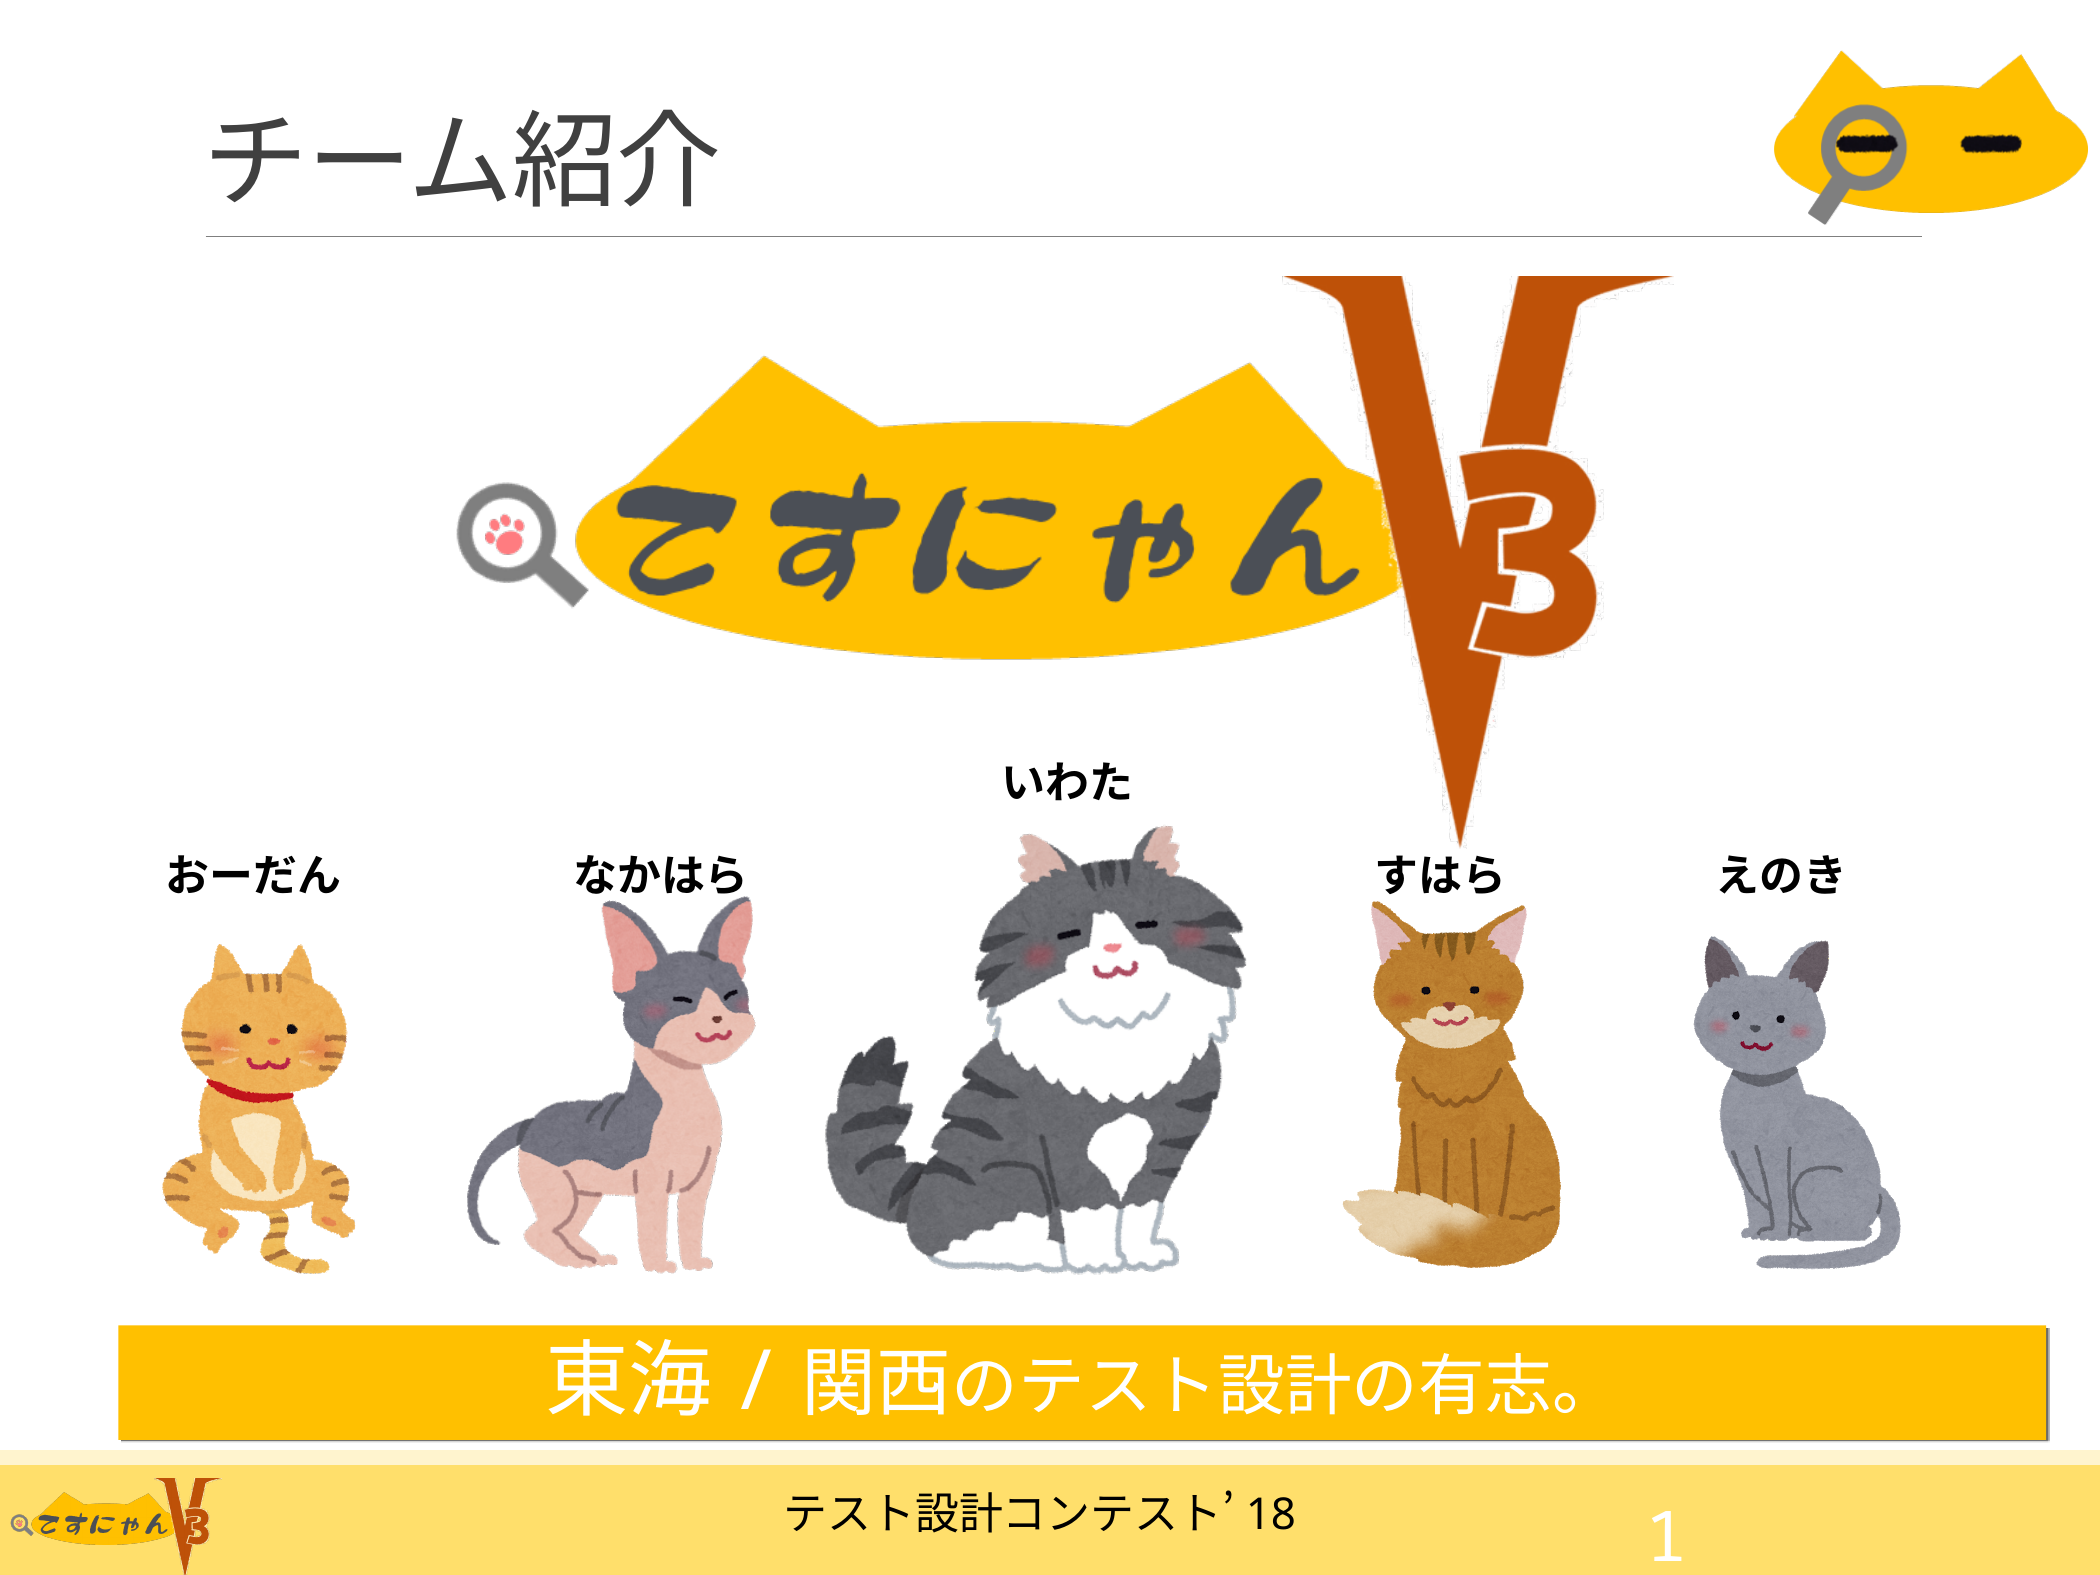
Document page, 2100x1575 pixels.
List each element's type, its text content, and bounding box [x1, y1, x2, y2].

text_box おーだん [150, 839, 388, 895]
picture [1671, 925, 1933, 1278]
text_box 1 [1630, 1483, 1943, 1568]
picture [118, 937, 409, 1281]
title チーム紹介 [188, 32, 1922, 228]
text_box いわた [986, 747, 1164, 803]
text_box えのき [1700, 839, 1873, 895]
text_box すはら [1359, 839, 1550, 895]
picture [450, 882, 781, 1285]
text_box なかはら [558, 839, 795, 895]
picture [1308, 890, 1595, 1278]
list 東海/関西のテスト設計の有志。 [118, 1325, 2047, 1440]
picture [436, 276, 1674, 1285]
